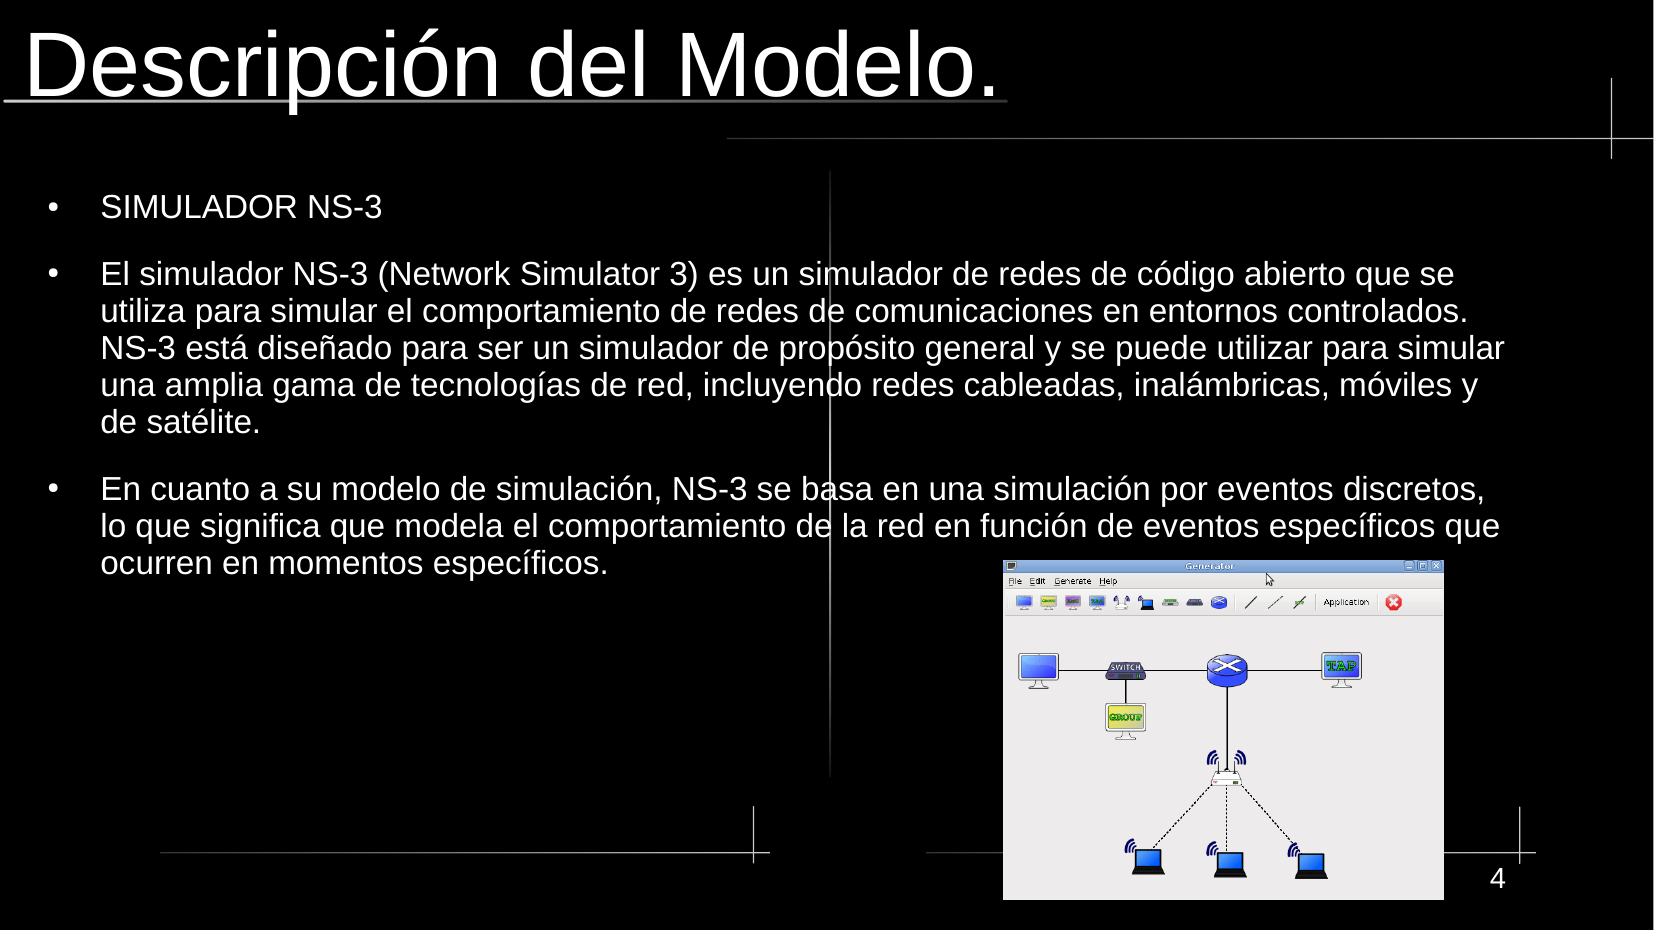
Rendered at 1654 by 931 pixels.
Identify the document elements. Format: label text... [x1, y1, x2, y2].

title Descripción del Modelo. [23, 11, 1589, 119]
list SIMULADOR NS-3 El simulador NS-3 (Network Simulator 3) es un simulador de redes de código abierto que se utiliza para simular el comportamiento de redes de comunicaciones en entornos controlados. NS-3 está diseñado para ser un simulador de propósito general y se puede utilizar para simular una amplia gama de tecnologías de red, incluyendo redes cableadas, inalámbricas, móviles y de satélite. En cuanto a su modelo de simulación, NS-3 se basa en una simulación por eventos discretos, lo que significa que modela el comportamiento de la red en función de eventos específicos que ocurren en momentos específicos. [29, 188, 1518, 729]
picture [1003, 560, 1444, 900]
